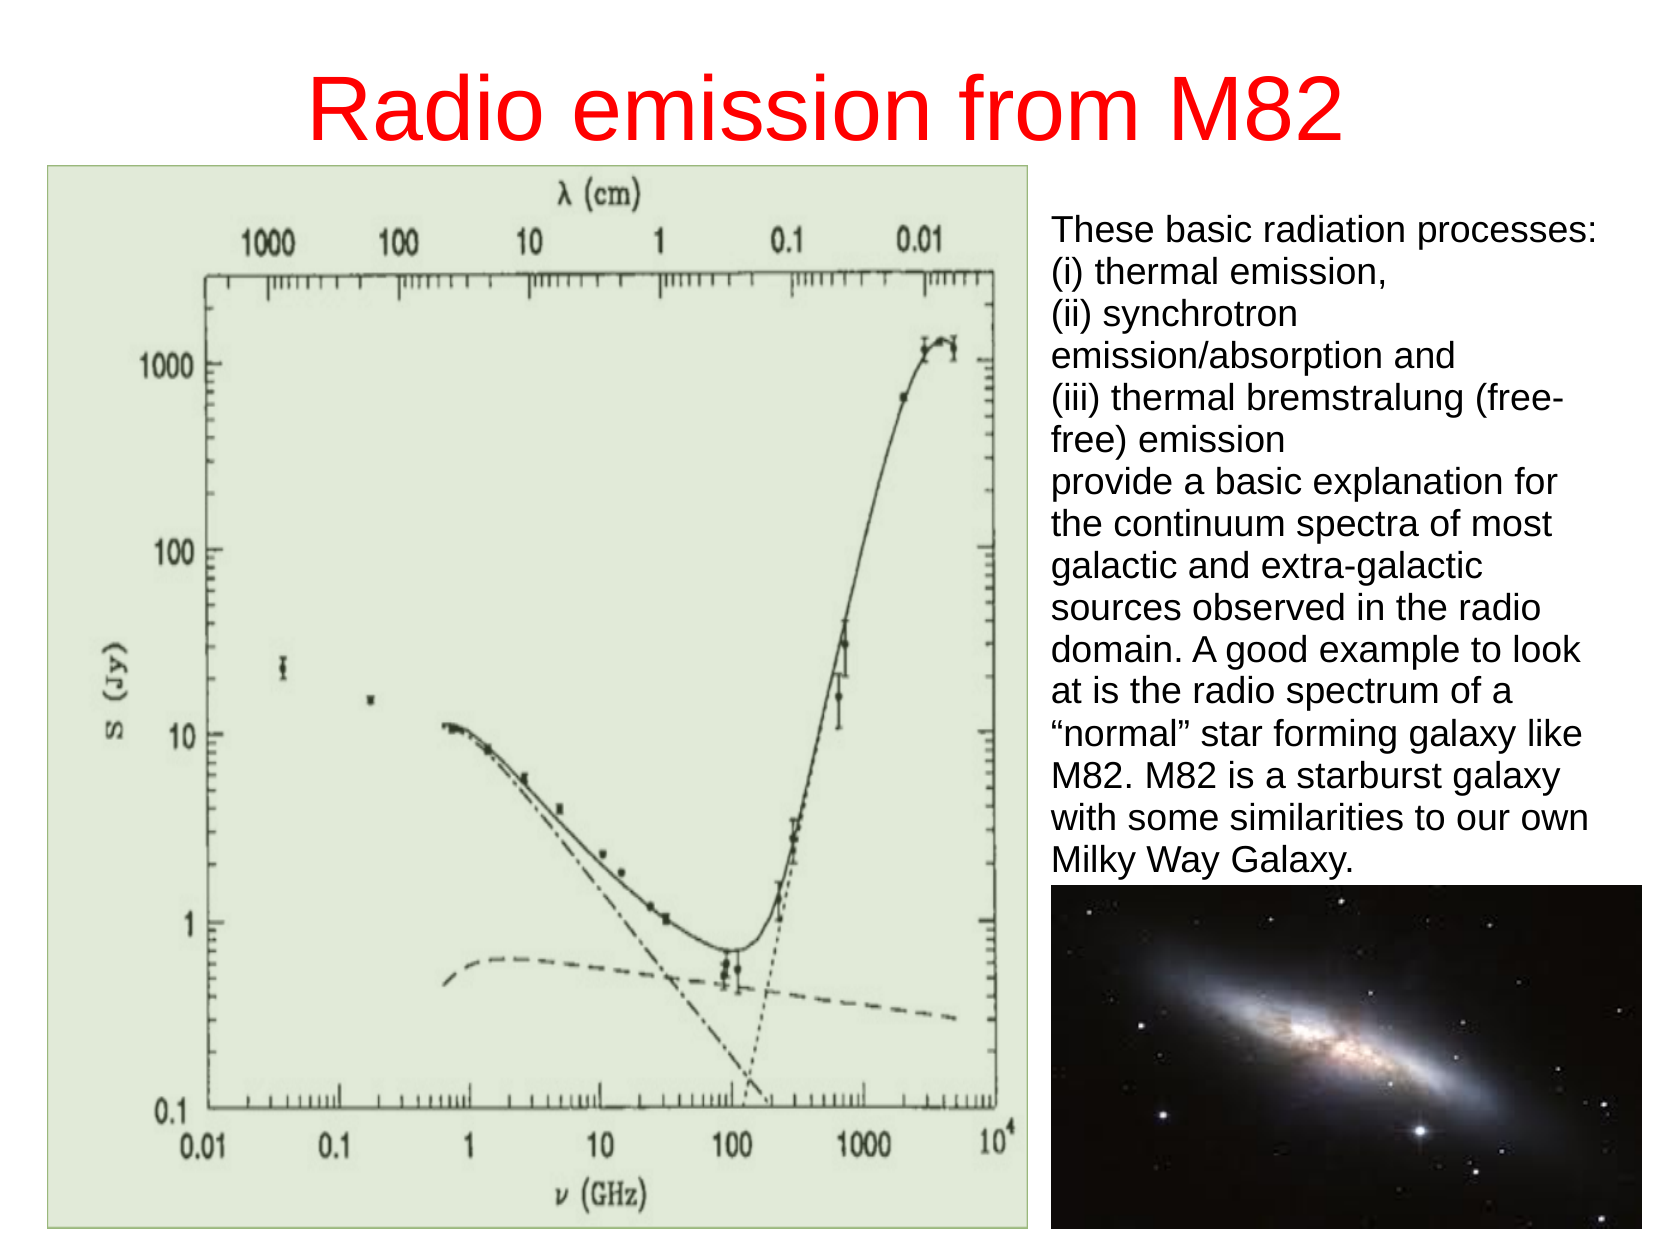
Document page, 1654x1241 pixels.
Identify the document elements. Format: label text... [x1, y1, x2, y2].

picture [47, 165, 1028, 1229]
picture [1051, 885, 1642, 1229]
text_box These basic radiation processes: (i) thermal emission, (ii) synchrotron emission/absorption and (iii) thermal bremstralung (free-free) emission provide a basic explanation for the continuum spectra of most galactic and extra-galactic sources observed in the radio domain. A good example to look at is the radio spectrum of a “normal” star forming galaxy like M82. M82 is a starburst galaxy with some similarities to our own Milky Way Galaxy. [1036, 200, 1630, 1087]
title Radio emission from M82 [82, 5, 1571, 213]
